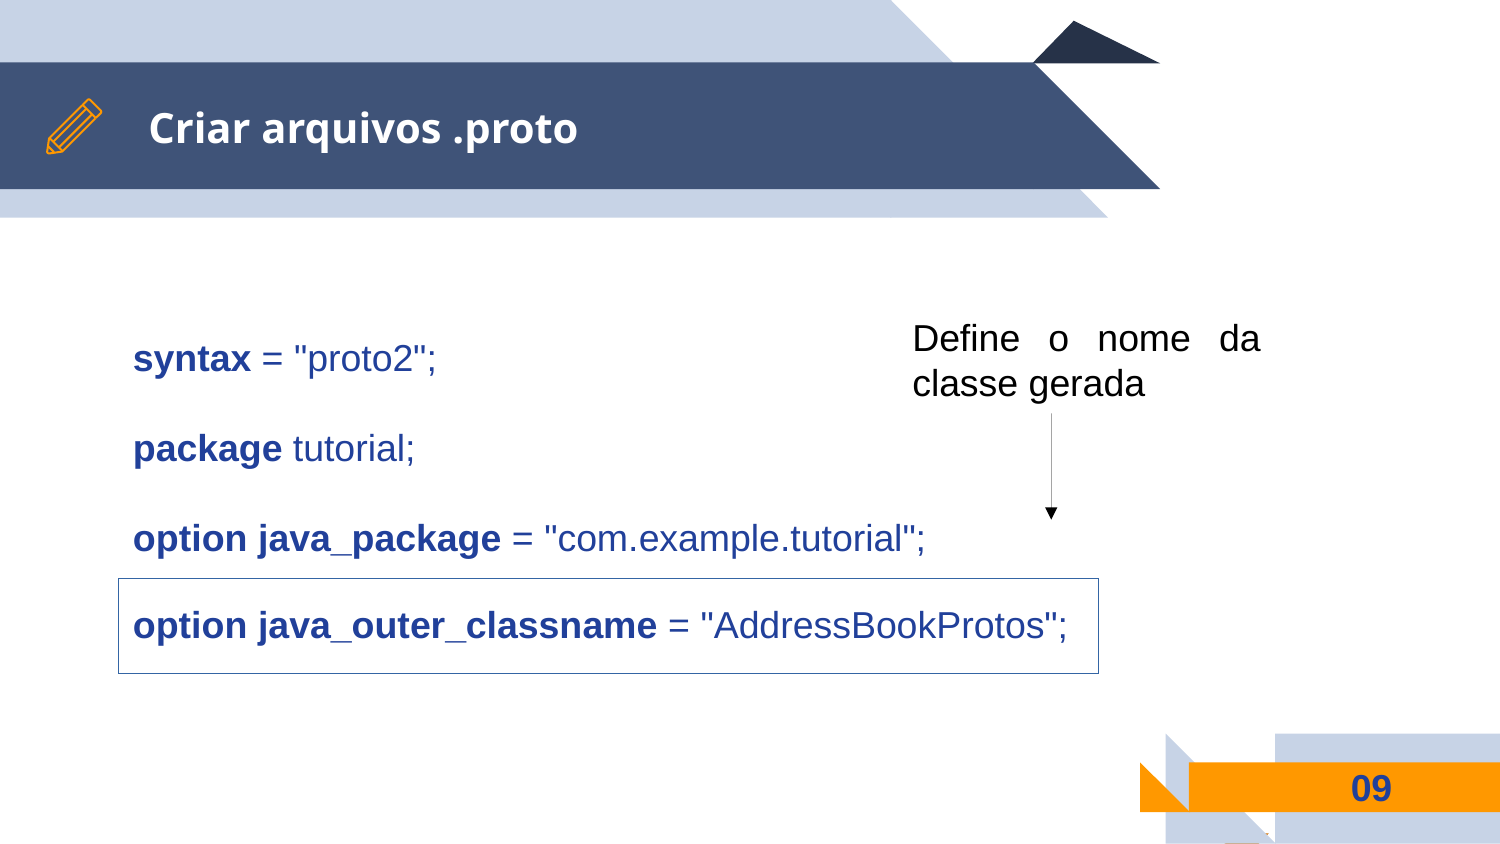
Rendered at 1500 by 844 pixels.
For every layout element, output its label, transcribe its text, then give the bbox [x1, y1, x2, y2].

text_box 09 [1249, 760, 1494, 813]
text_box syntax = "proto2"; package tutorial; option java_package = "com.example.tutorial"; option java_outer_classname = "AddressBookProtos"; [118, 236, 1181, 625]
text_box Criar arquivos .proto [133, 64, 1035, 190]
text_box Define o nome da classe gerada [897, 307, 1276, 447]
text_box option java_outer_classname = "AddressBookProtos"; [118, 578, 1099, 674]
